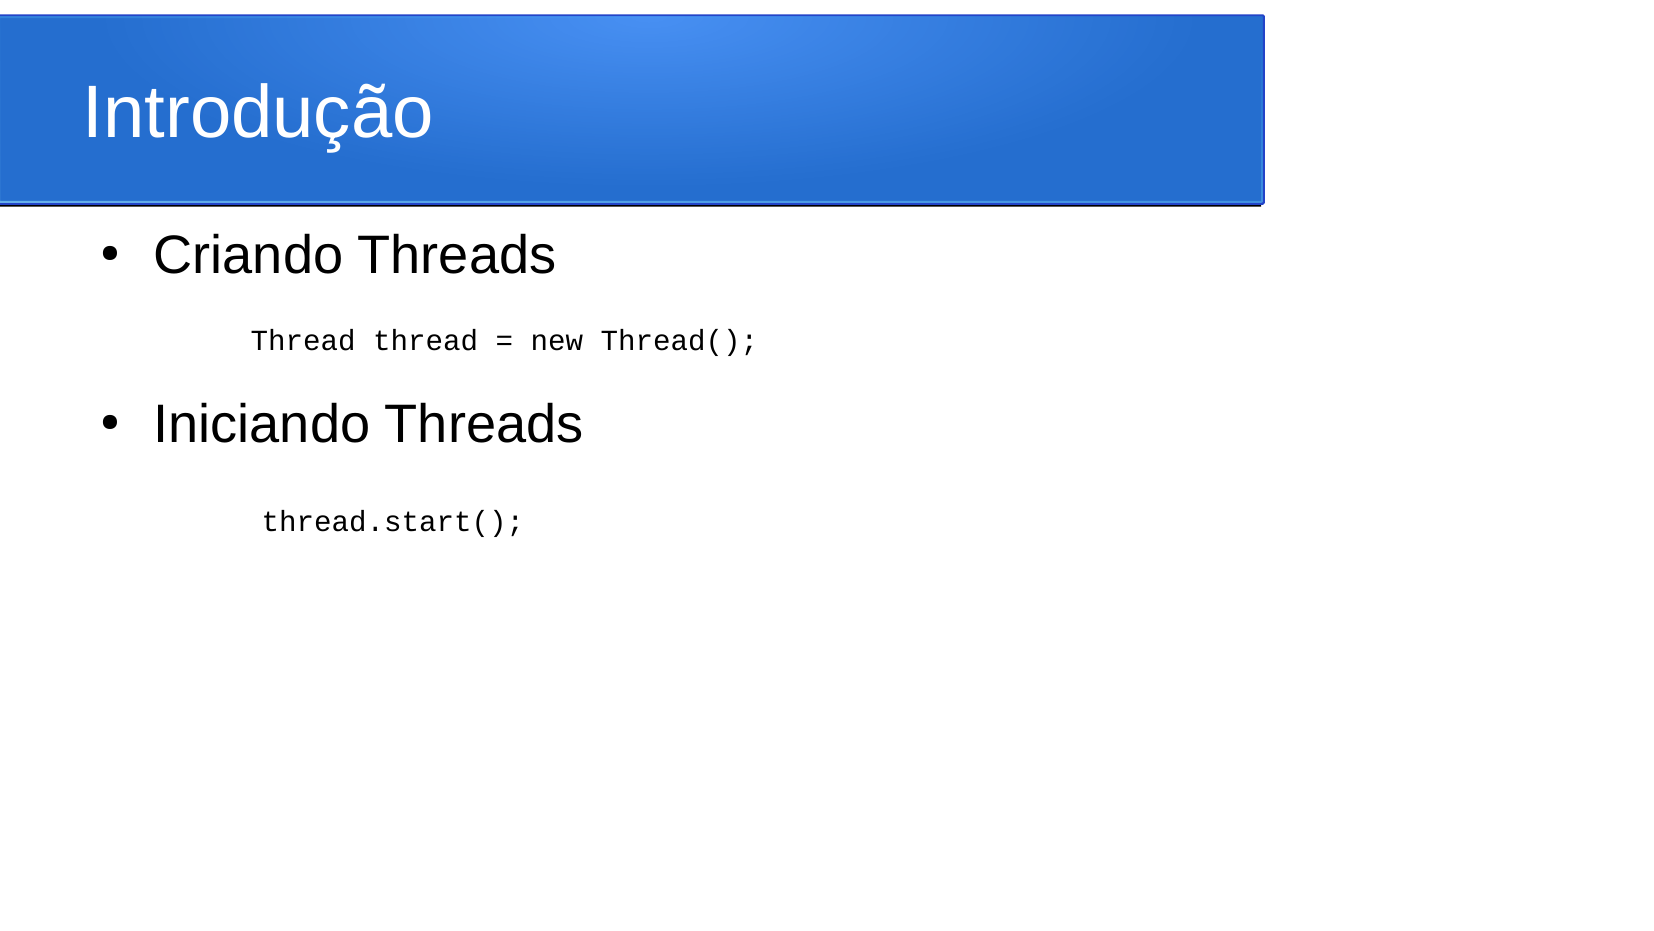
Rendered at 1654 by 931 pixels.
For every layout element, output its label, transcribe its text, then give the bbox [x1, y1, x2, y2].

list Criando Threads Iniciando Threads [82, 224, 1571, 764]
text_box Thread thread = new Thread(); [200, 318, 839, 400]
title Introdução [82, 35, 1235, 189]
text_box thread.start(); [211, 500, 626, 615]
